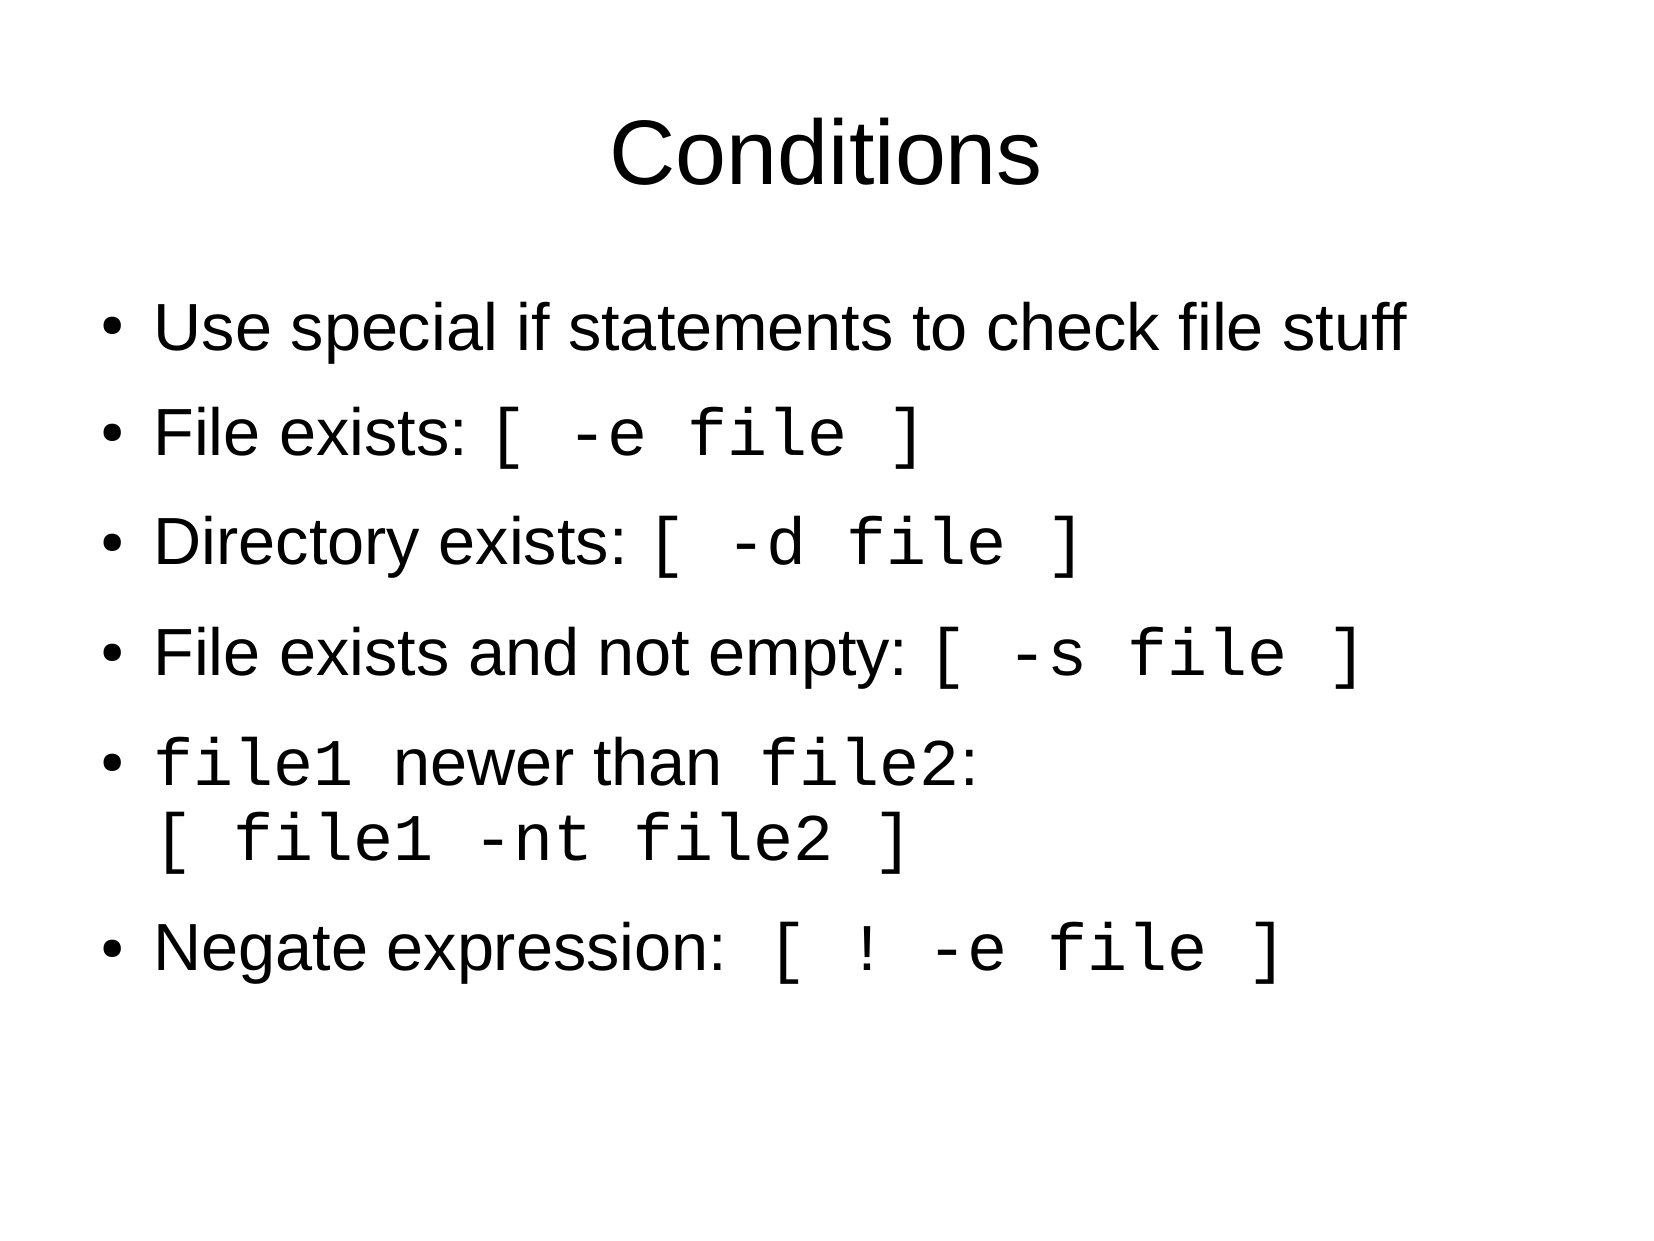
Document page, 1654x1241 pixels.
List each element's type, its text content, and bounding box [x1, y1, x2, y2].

title Conditions [82, 49, 1571, 257]
list Use special if statements to check file stuff File exists: [ -e file ] Directory exists: [ -d file ] File exists and not empty: [ -s file ] file1 newer than file2: [ file1 -nt file2 ] Negate expression: [ ! -e file ] [82, 290, 1571, 1201]
